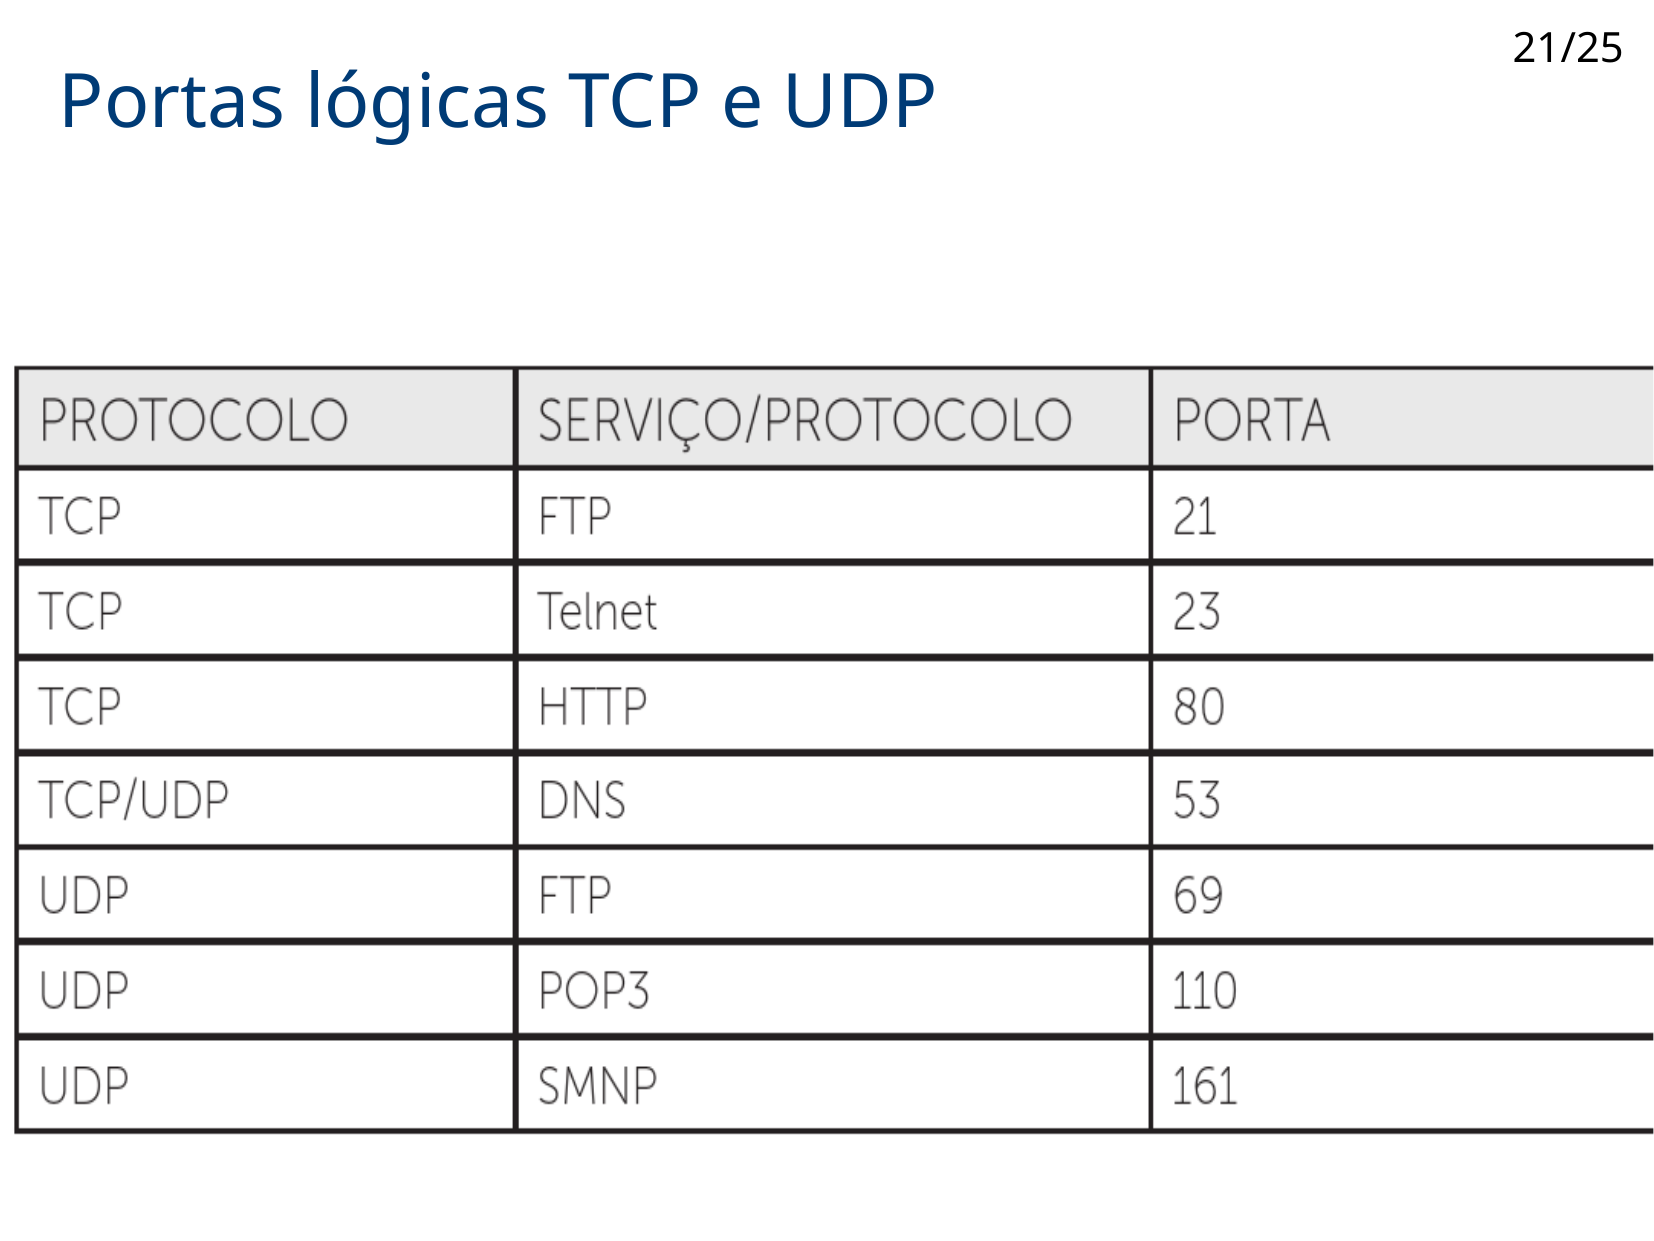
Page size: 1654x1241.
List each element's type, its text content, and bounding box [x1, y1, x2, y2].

picture [10, 359, 1654, 1138]
title Portas lógicas TCP e UDP [59, 47, 1625, 166]
